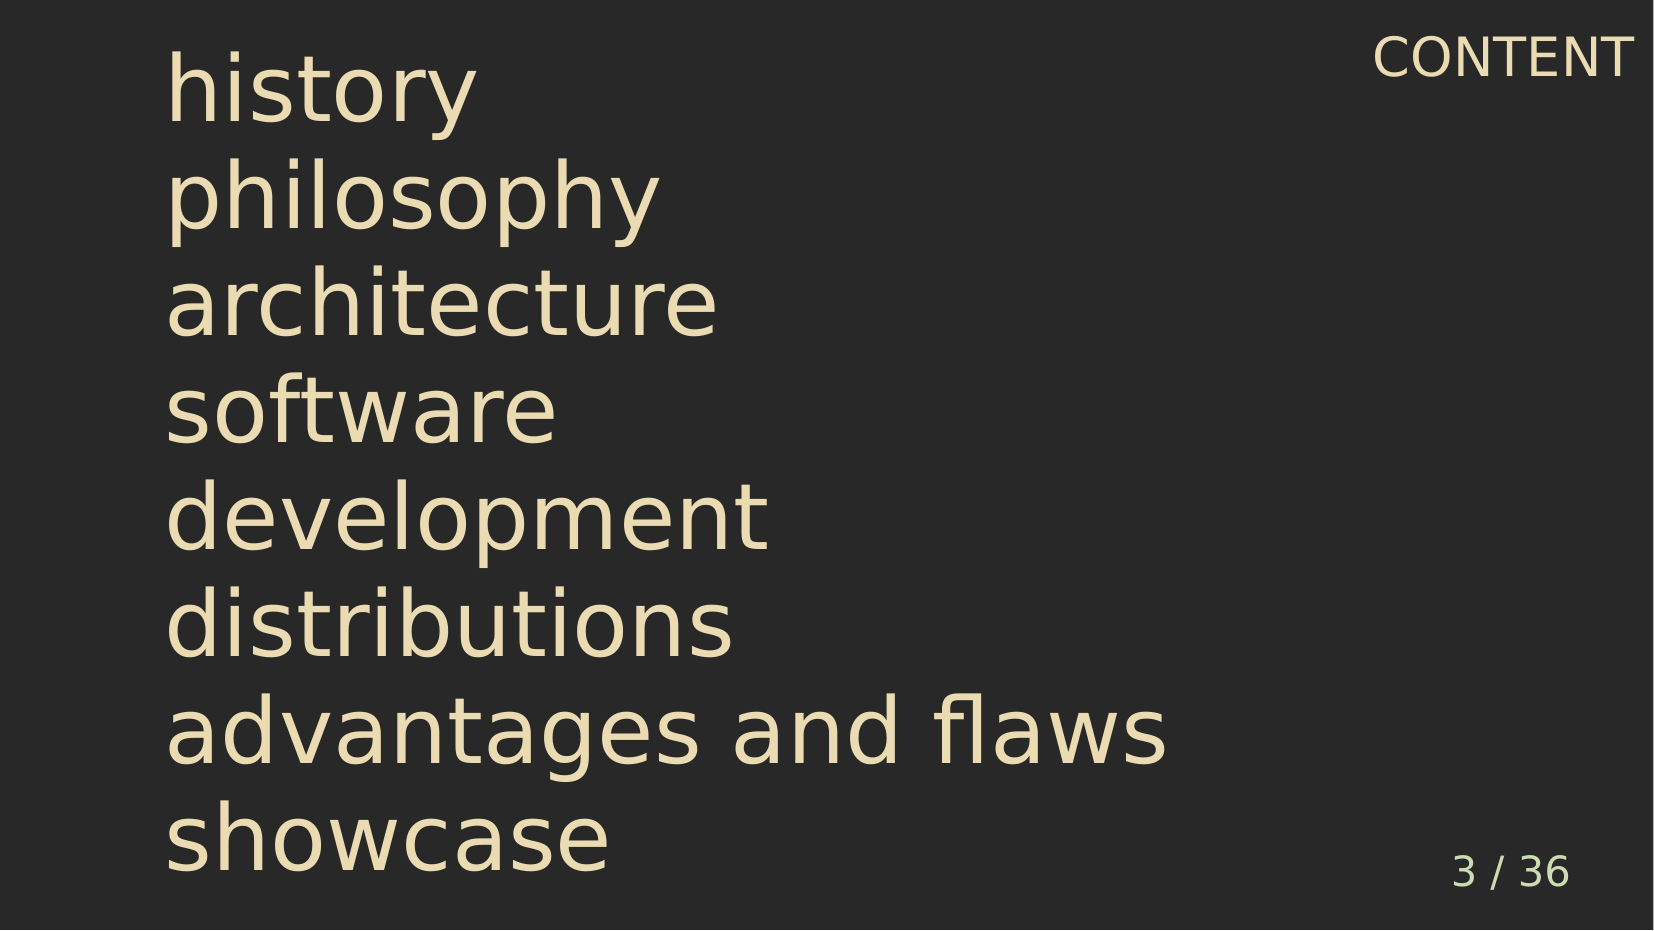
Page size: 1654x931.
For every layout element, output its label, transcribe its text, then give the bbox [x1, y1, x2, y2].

text_box history philosophy architecture software development distributions advantages and flaws showcase [150, 29, 1651, 901]
text_box CONTENT [1200, 18, 1651, 97]
